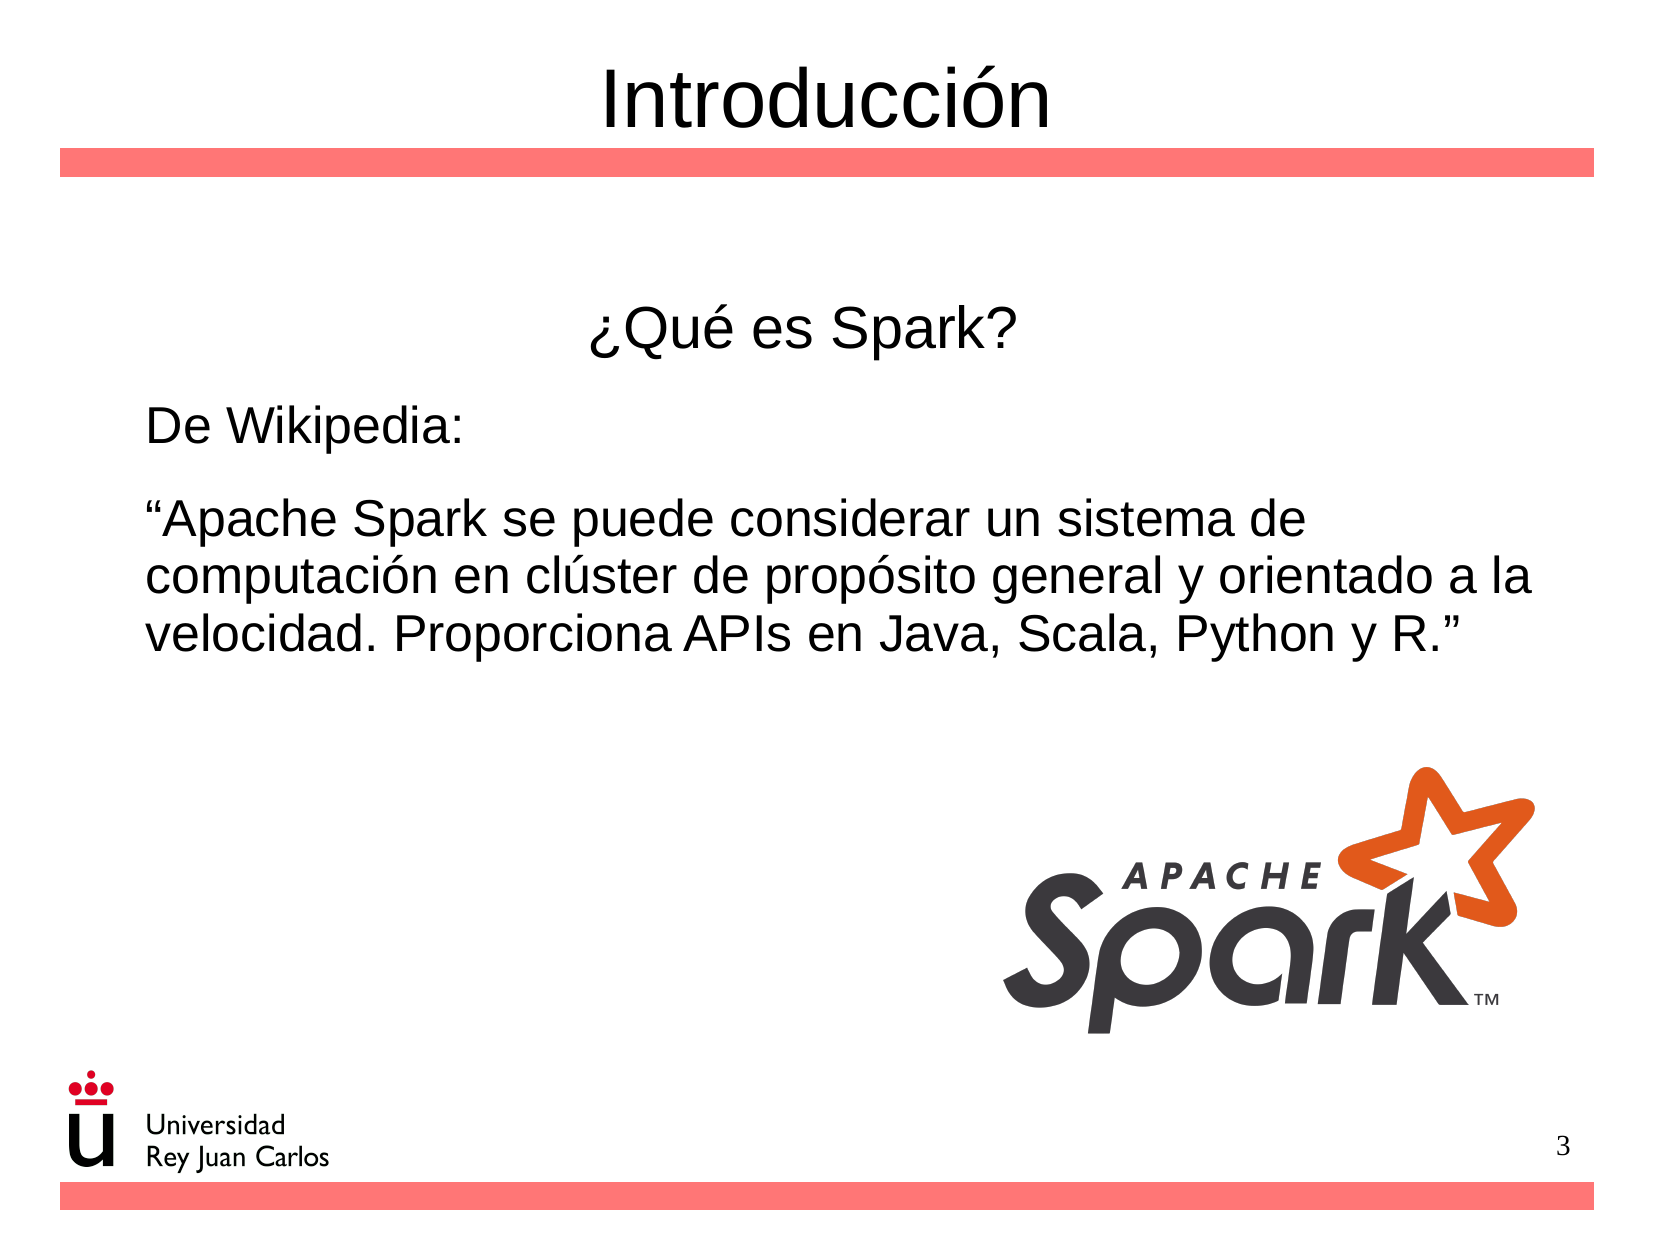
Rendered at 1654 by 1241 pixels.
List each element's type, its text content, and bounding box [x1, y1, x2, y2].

text_box [59, 1181, 1595, 1211]
picture [65, 1045, 331, 1181]
text_box [59, 147, 1595, 178]
picture [1003, 767, 1536, 1034]
list ¿Qué es Spark? De Wikipedia: “Apache Spark se puede considerar un sistema de computación en clúster de propósito general y orientado a la velocidad. Proporciona APIs en Java, Scala, Python y R.” [82, 295, 1536, 680]
title Introducción [82, 49, 1571, 147]
